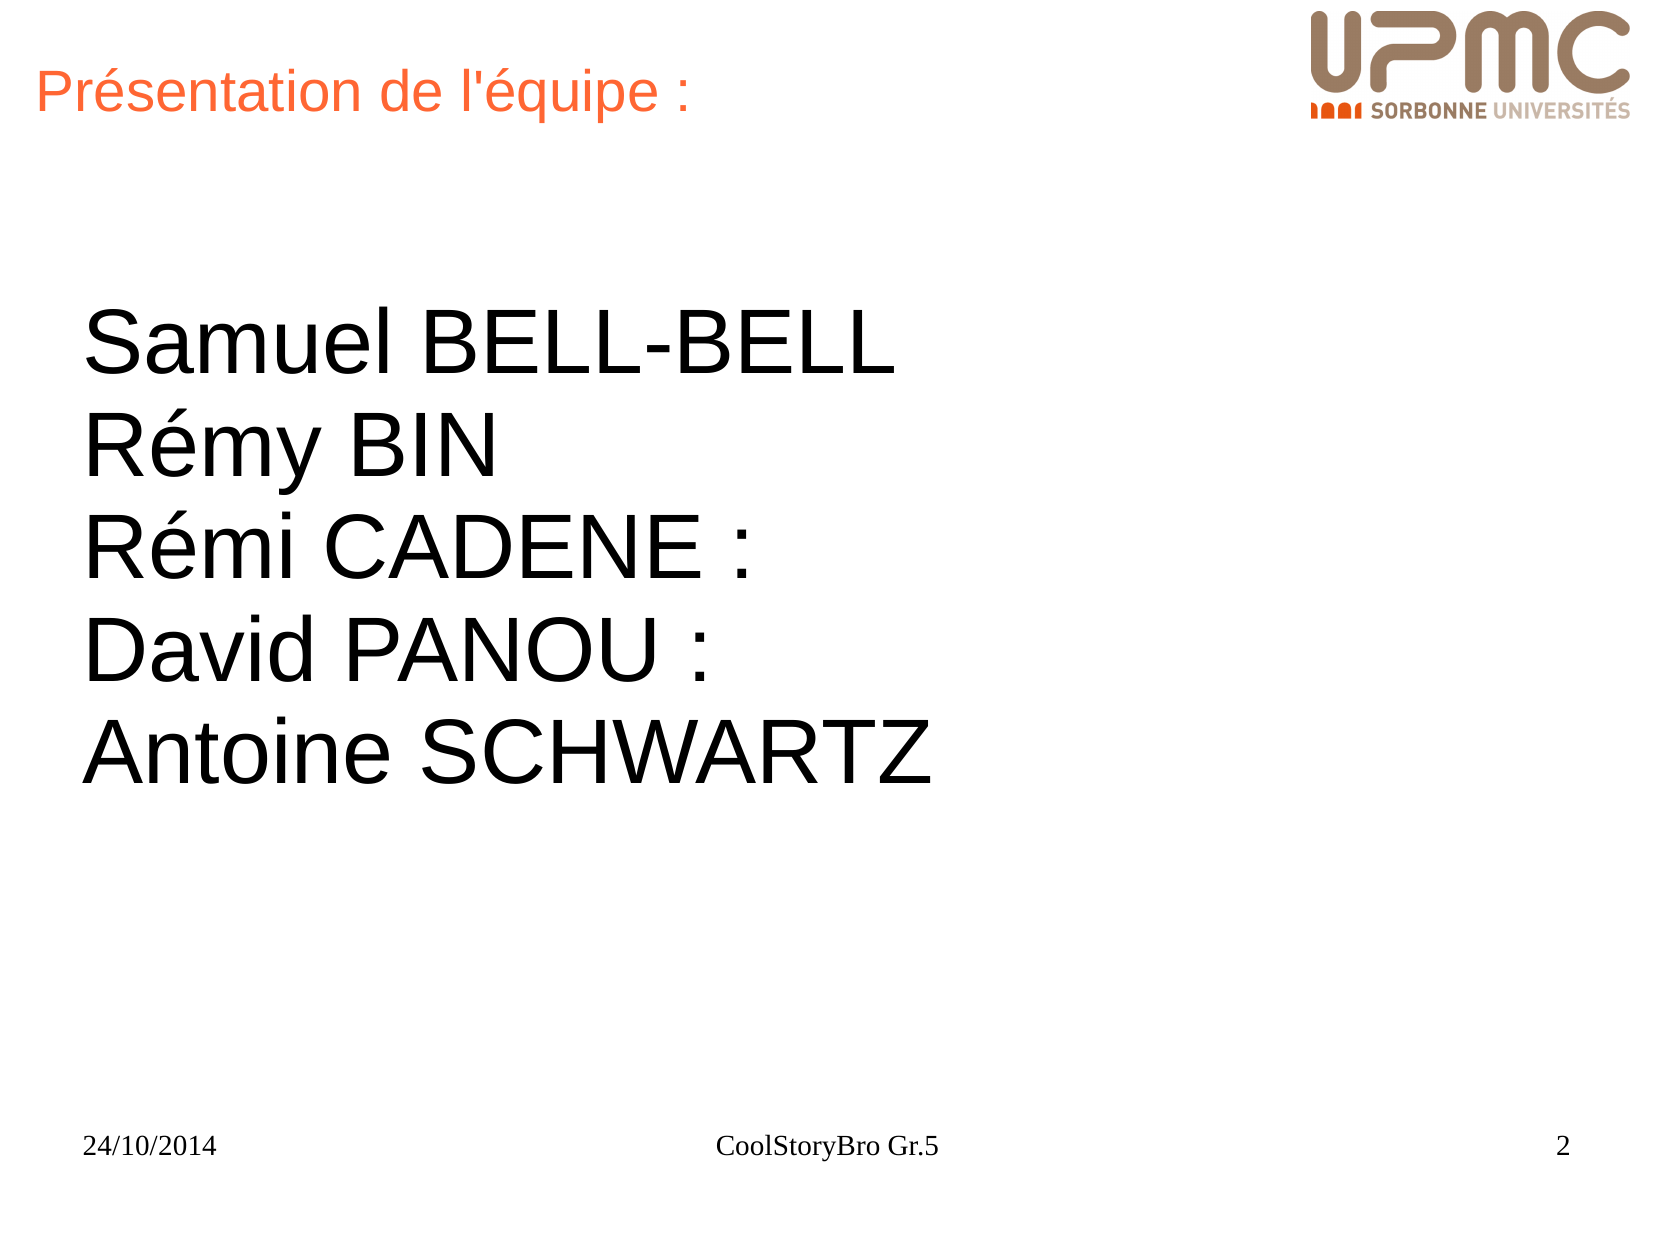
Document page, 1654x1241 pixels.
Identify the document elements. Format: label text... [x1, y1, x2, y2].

picture [1311, 11, 1630, 120]
title Présentation de l'équipe : [35, 23, 1241, 160]
title Samuel BELL-BELL Rémy BIN Rémi CADENE : David PANOU : Antoine SCHWARTZ [82, 290, 1571, 804]
